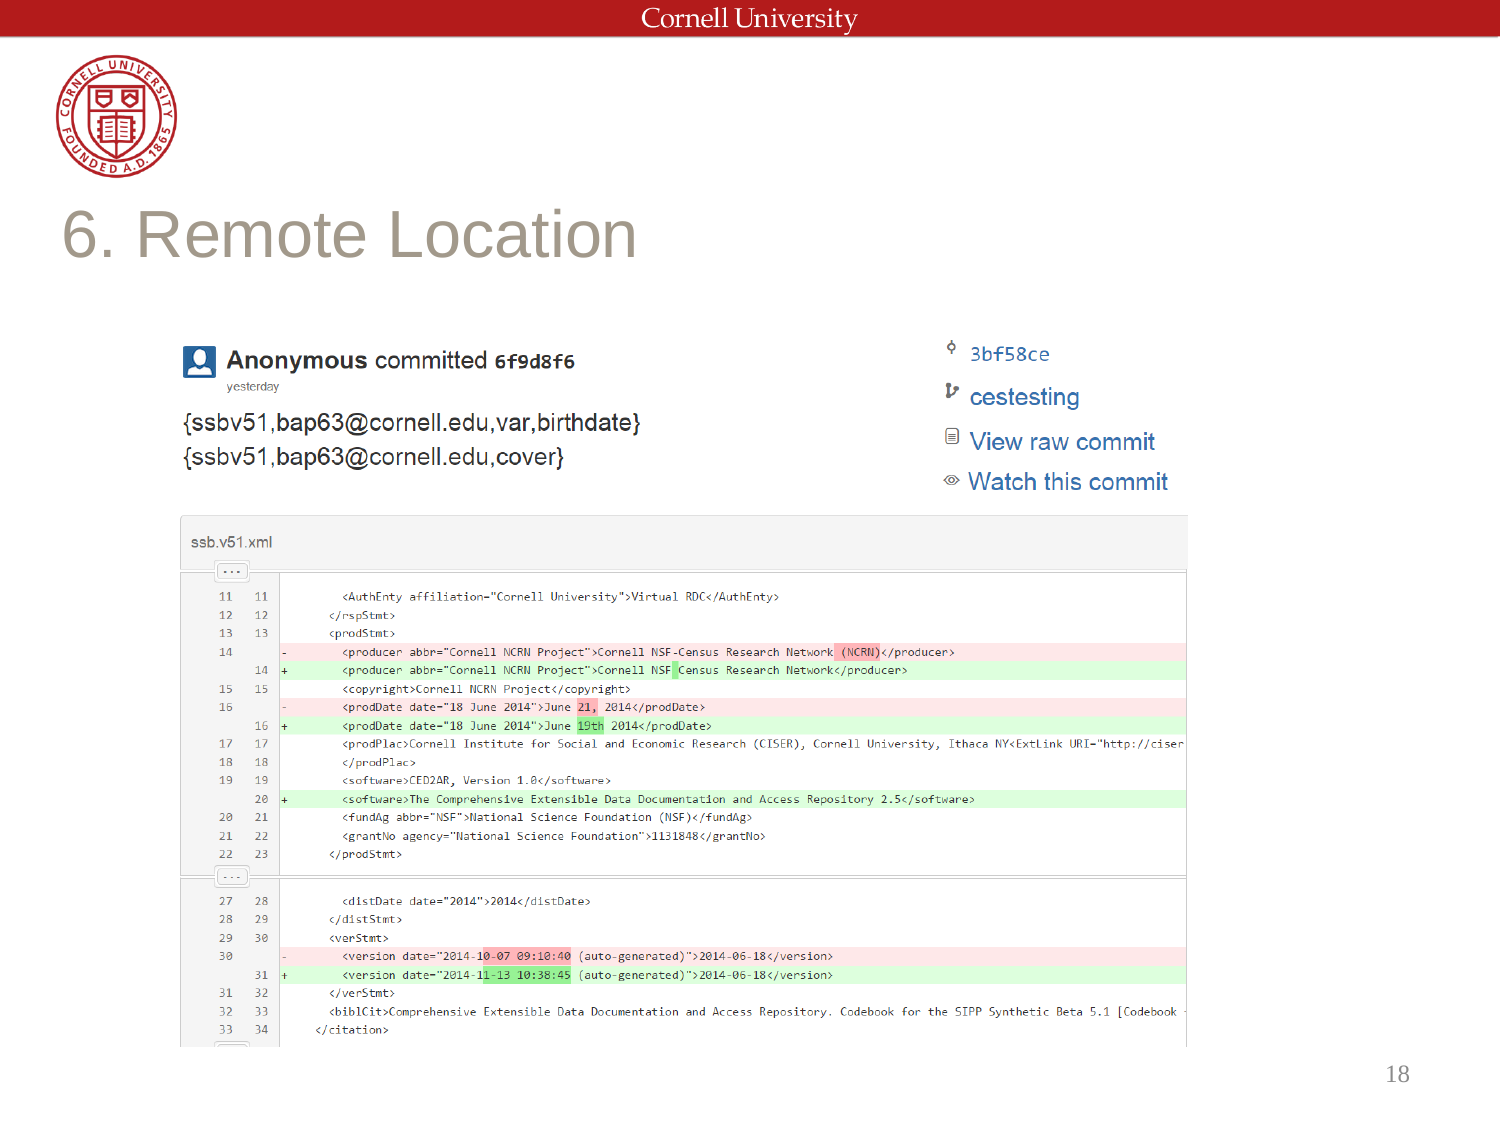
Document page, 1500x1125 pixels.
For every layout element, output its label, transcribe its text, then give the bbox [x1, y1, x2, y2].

picture [174, 324, 1188, 1047]
title 6. Remote Location [46, 174, 1471, 288]
picture [50, 50, 195, 174]
slide_number <number> [1074, 1042, 1425, 1103]
picture [635, 0, 860, 60]
